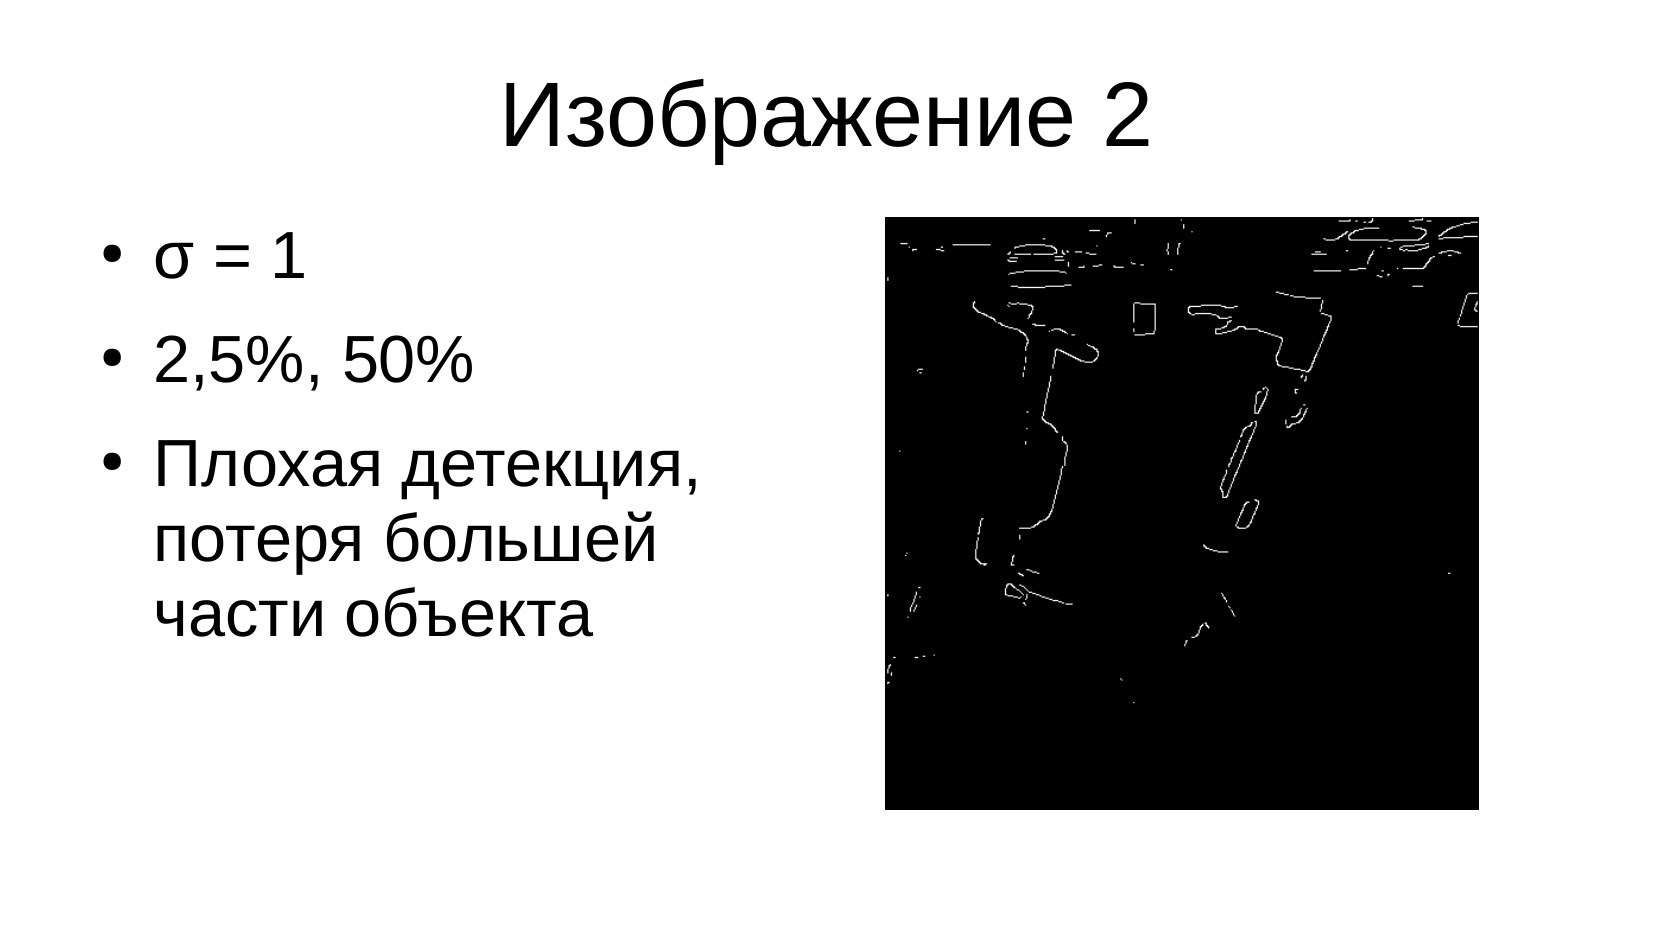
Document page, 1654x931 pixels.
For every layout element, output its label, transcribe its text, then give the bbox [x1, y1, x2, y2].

title Изображение 2 [82, 37, 1571, 193]
picture [885, 217, 1479, 810]
list σ = 1 2,5%, 50% Плохая детекция, потеря большей части объекта [82, 217, 809, 758]
